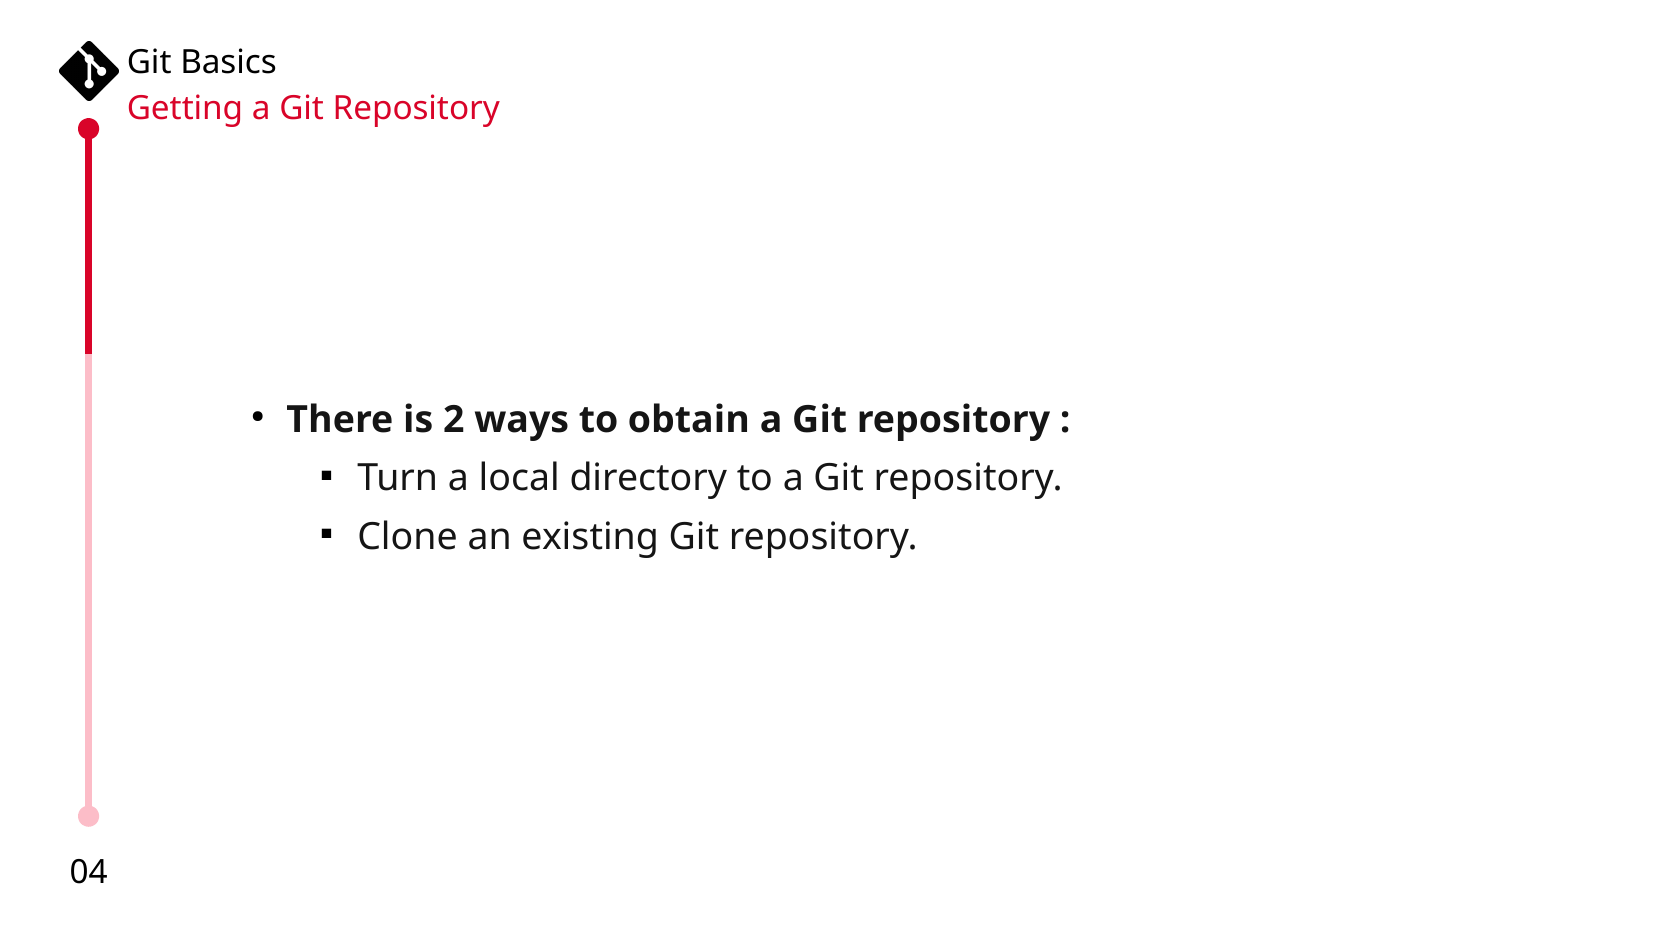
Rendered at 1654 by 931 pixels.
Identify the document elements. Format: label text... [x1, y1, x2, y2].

picture [59, 41, 119, 101]
text_box There is 2 ways to obtain a Git repository : Turn a local directory to a Git repository. Clone an existing Git repository. [236, 236, 1418, 709]
text_box 04 [47, 840, 130, 889]
text_box Git Basics Getting a Git Repository [112, 31, 1506, 113]
